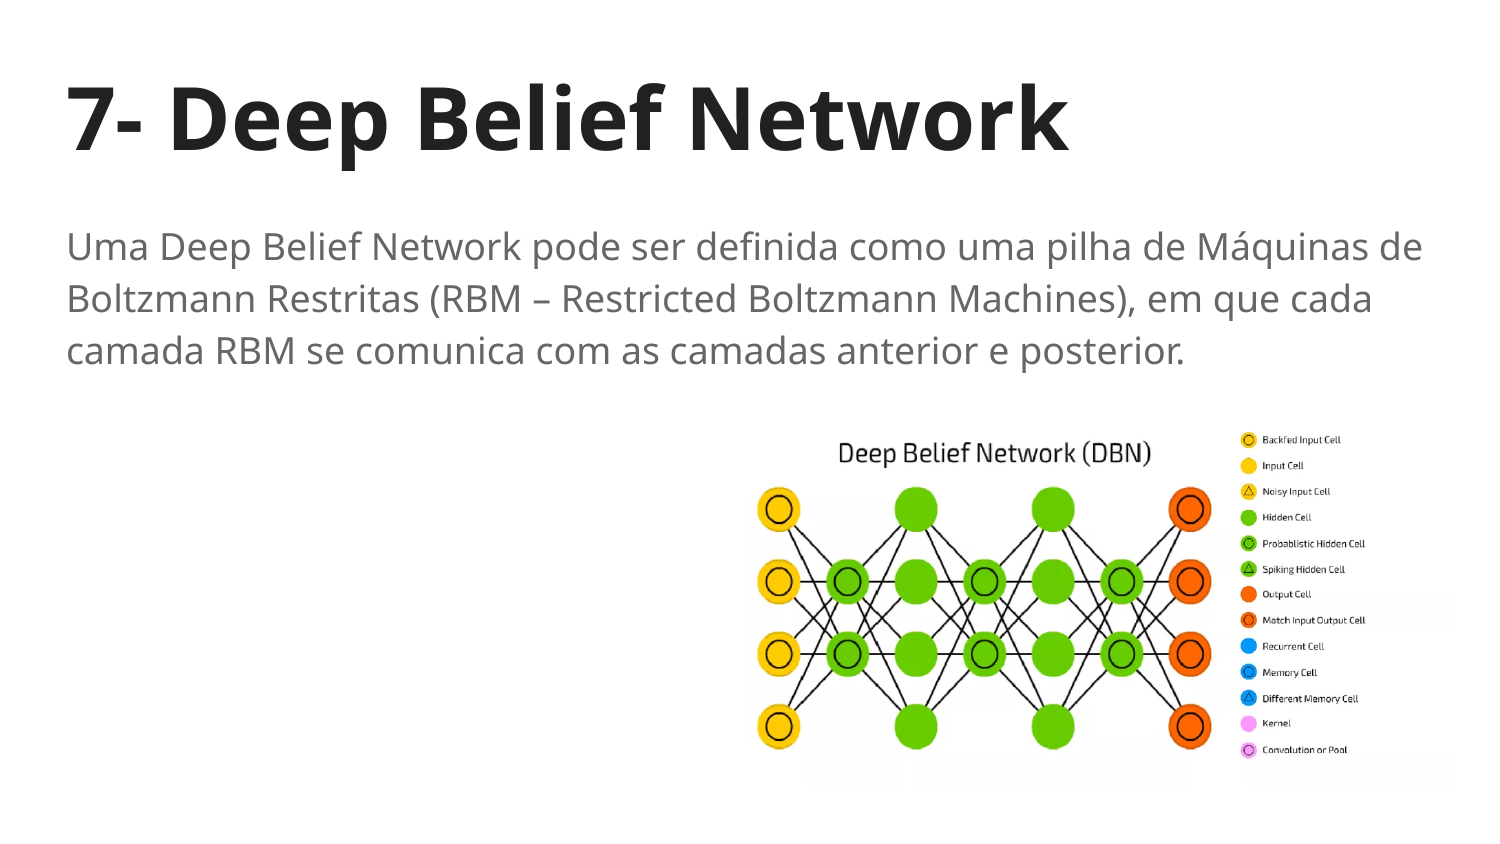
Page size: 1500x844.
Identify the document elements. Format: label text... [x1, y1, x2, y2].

picture [750, 421, 1455, 786]
list Uma Deep Belief Network pode ser definida como uma pilha de Máquinas de Boltzmann Restritas (RBM – Restricted Boltzmann Machines), em que cada camada RBM se comunica com as camadas anterior e posterior. [51, 201, 1449, 750]
title 7- Deep Belief Network [51, 48, 1449, 180]
